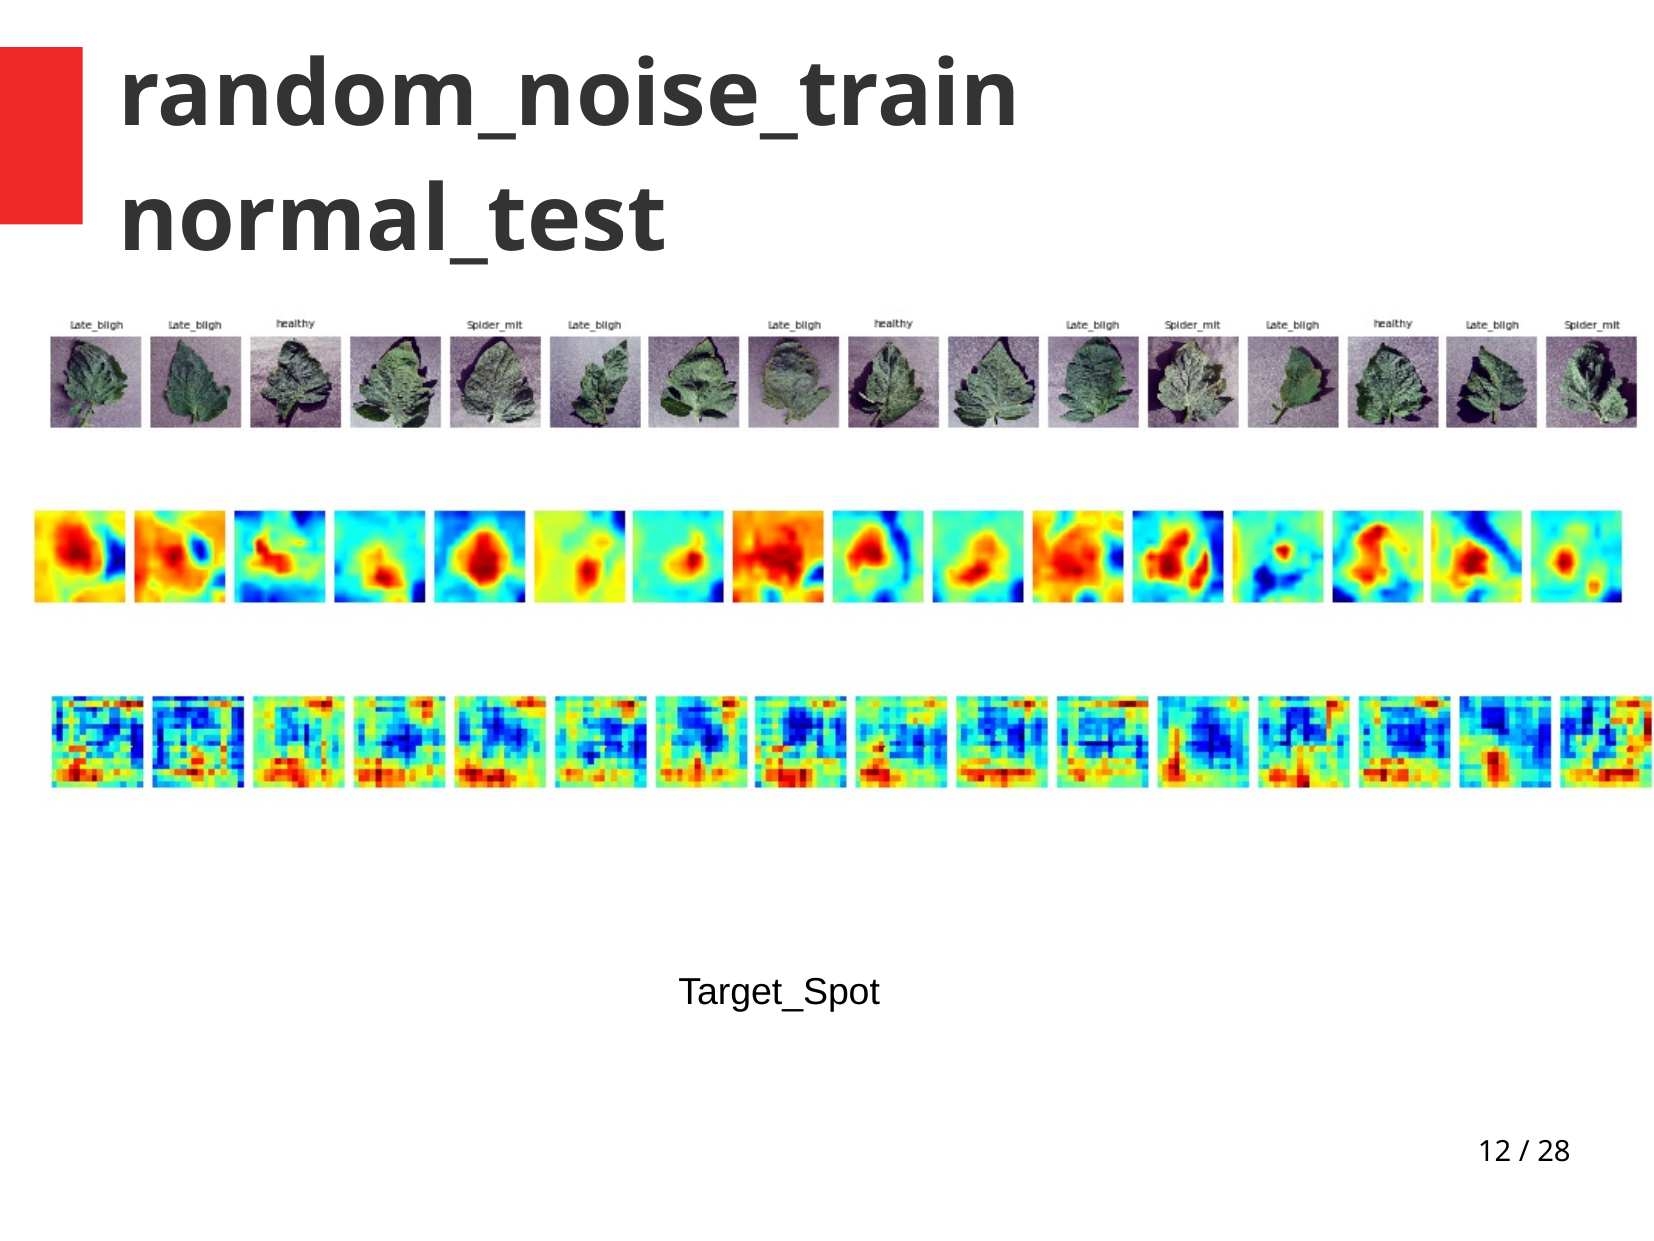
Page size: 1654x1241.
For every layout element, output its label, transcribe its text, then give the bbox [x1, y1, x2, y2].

picture [0, 494, 1639, 640]
picture [15, 681, 1654, 826]
picture [0, 309, 1654, 466]
text_box Target_Spot [663, 963, 1006, 1021]
title random_noise_train normal_test [118, 45, 1571, 260]
